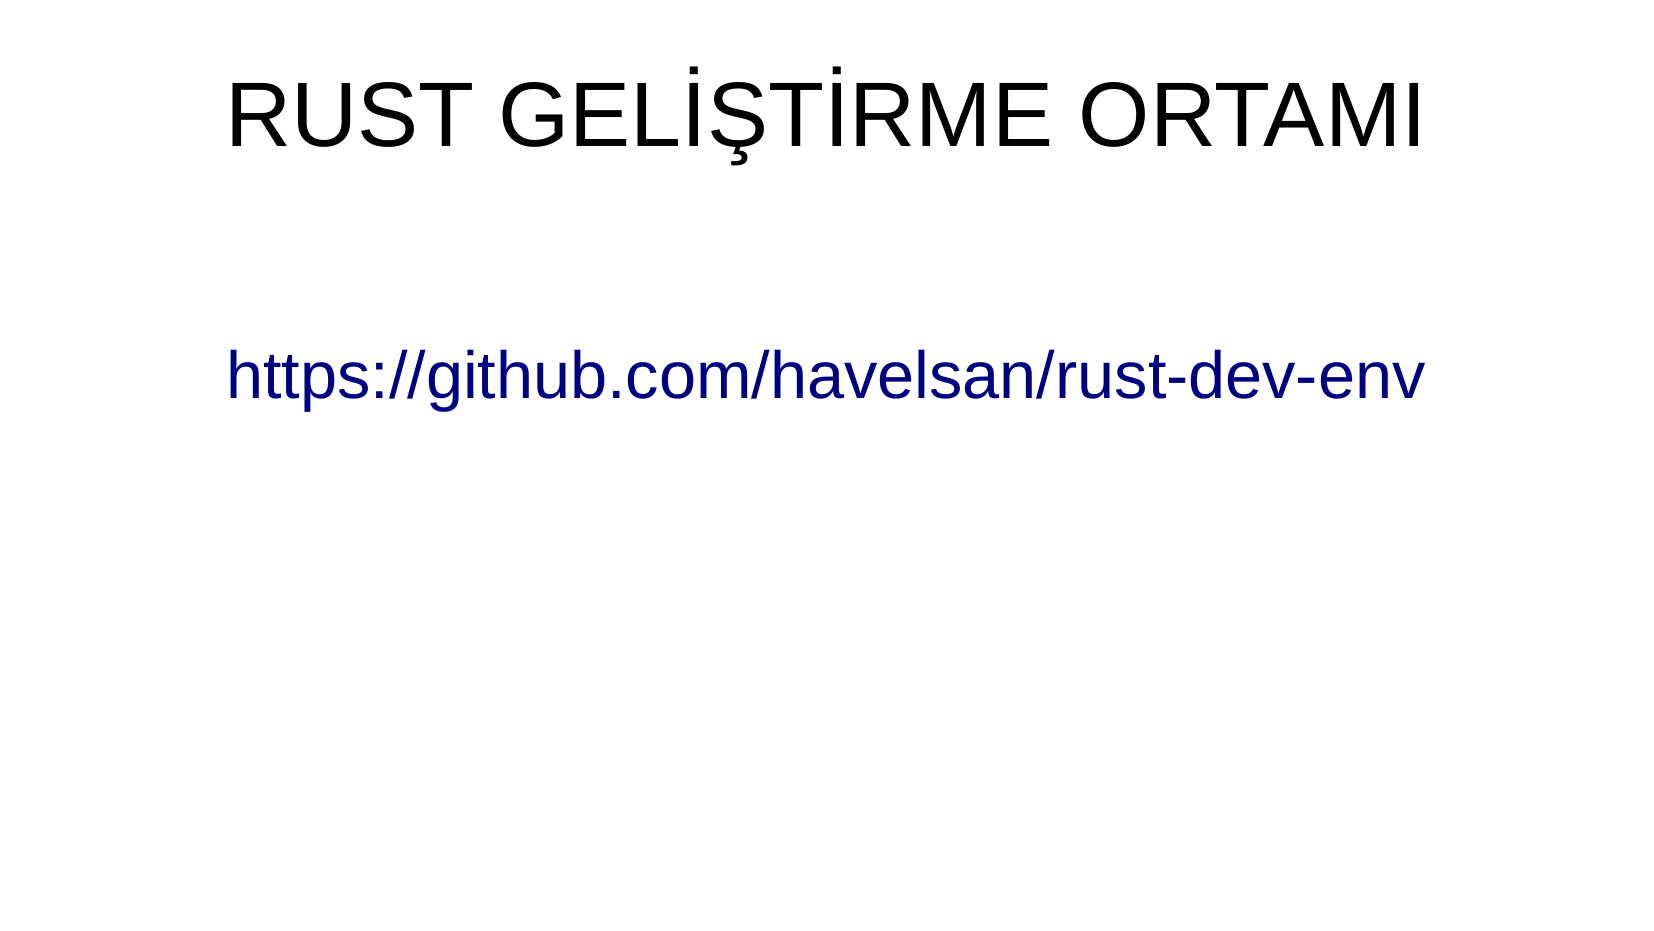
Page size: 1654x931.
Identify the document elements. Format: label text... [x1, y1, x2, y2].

title RUST GELİŞTİRME ORTAMI [82, 37, 1571, 193]
subtitle https://github.com/havelsan/rust-dev-env [82, 217, 1571, 758]
